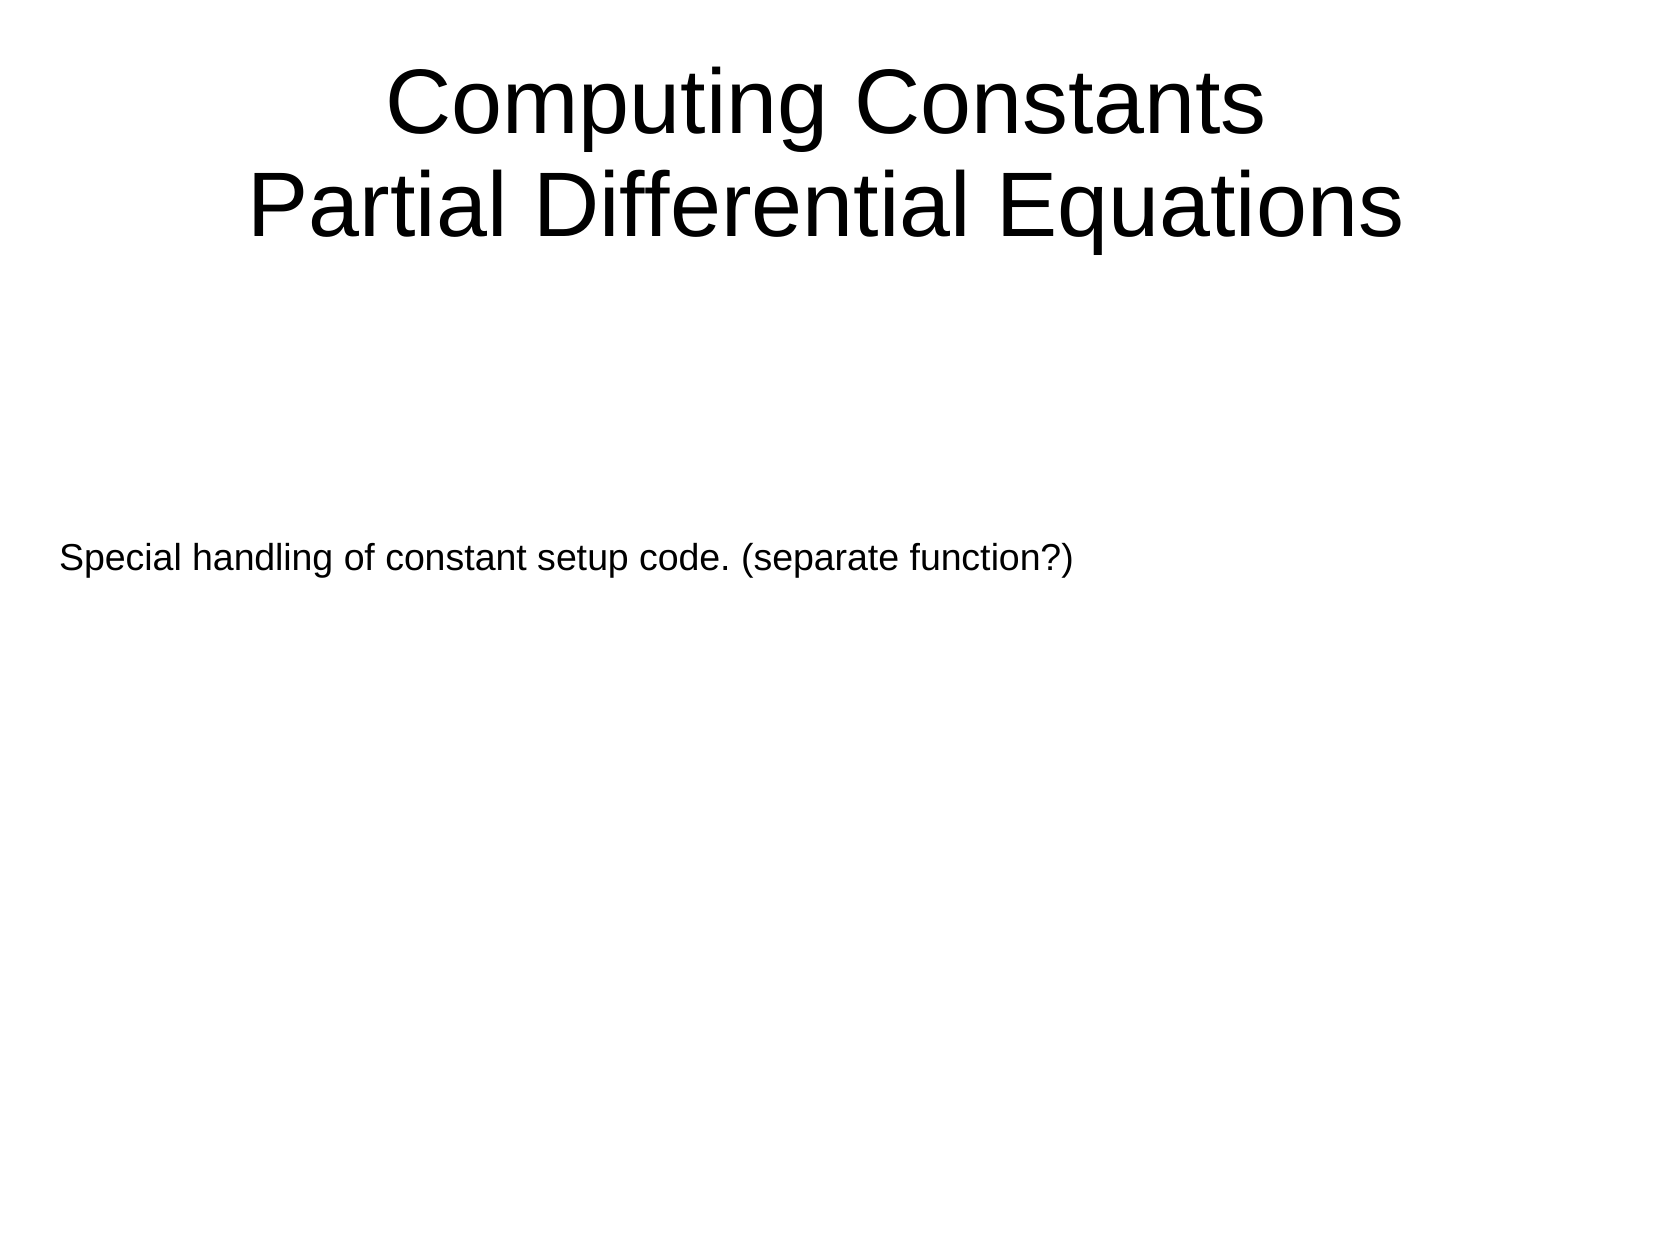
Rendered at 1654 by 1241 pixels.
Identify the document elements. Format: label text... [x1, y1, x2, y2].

text_box Special handling of constant setup code. (separate function?) [44, 528, 1618, 712]
title Computing Constants Partial Differential Equations [82, 50, 1571, 256]
